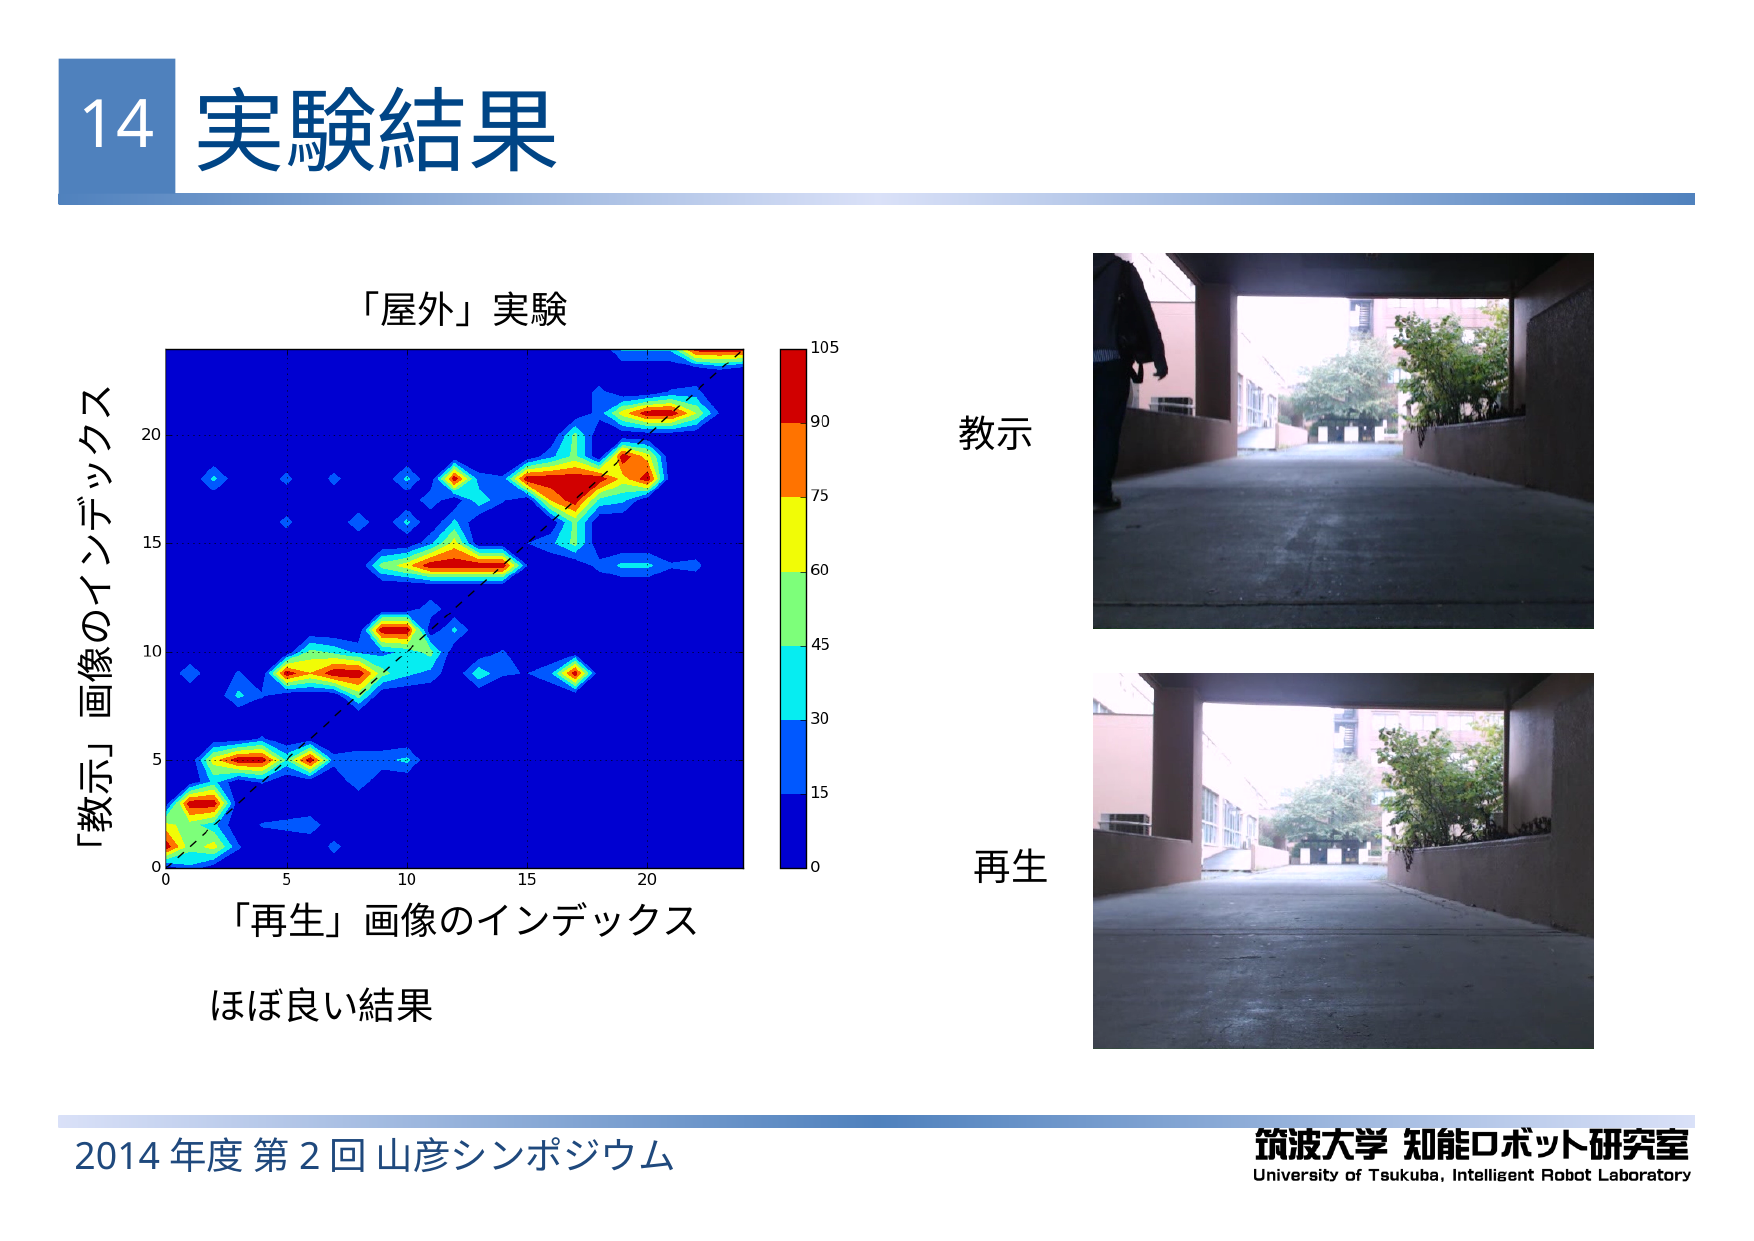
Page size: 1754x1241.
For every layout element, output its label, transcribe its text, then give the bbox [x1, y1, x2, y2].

picture [1093, 673, 1594, 1049]
text_box 教示 [943, 404, 1049, 464]
text_box 「教示」画像のインデックス [67, 368, 127, 886]
picture [1252, 1127, 1691, 1182]
title 実験結果 [193, 61, 1651, 205]
picture [124, 322, 905, 908]
picture [1093, 253, 1594, 629]
text_box ほぼ良い結果 [193, 977, 449, 1037]
text_box 再生 [958, 838, 1064, 898]
text_box 「再生」画像のインデックス [197, 891, 715, 951]
text_box 「屋外」実験 [162, 281, 748, 341]
